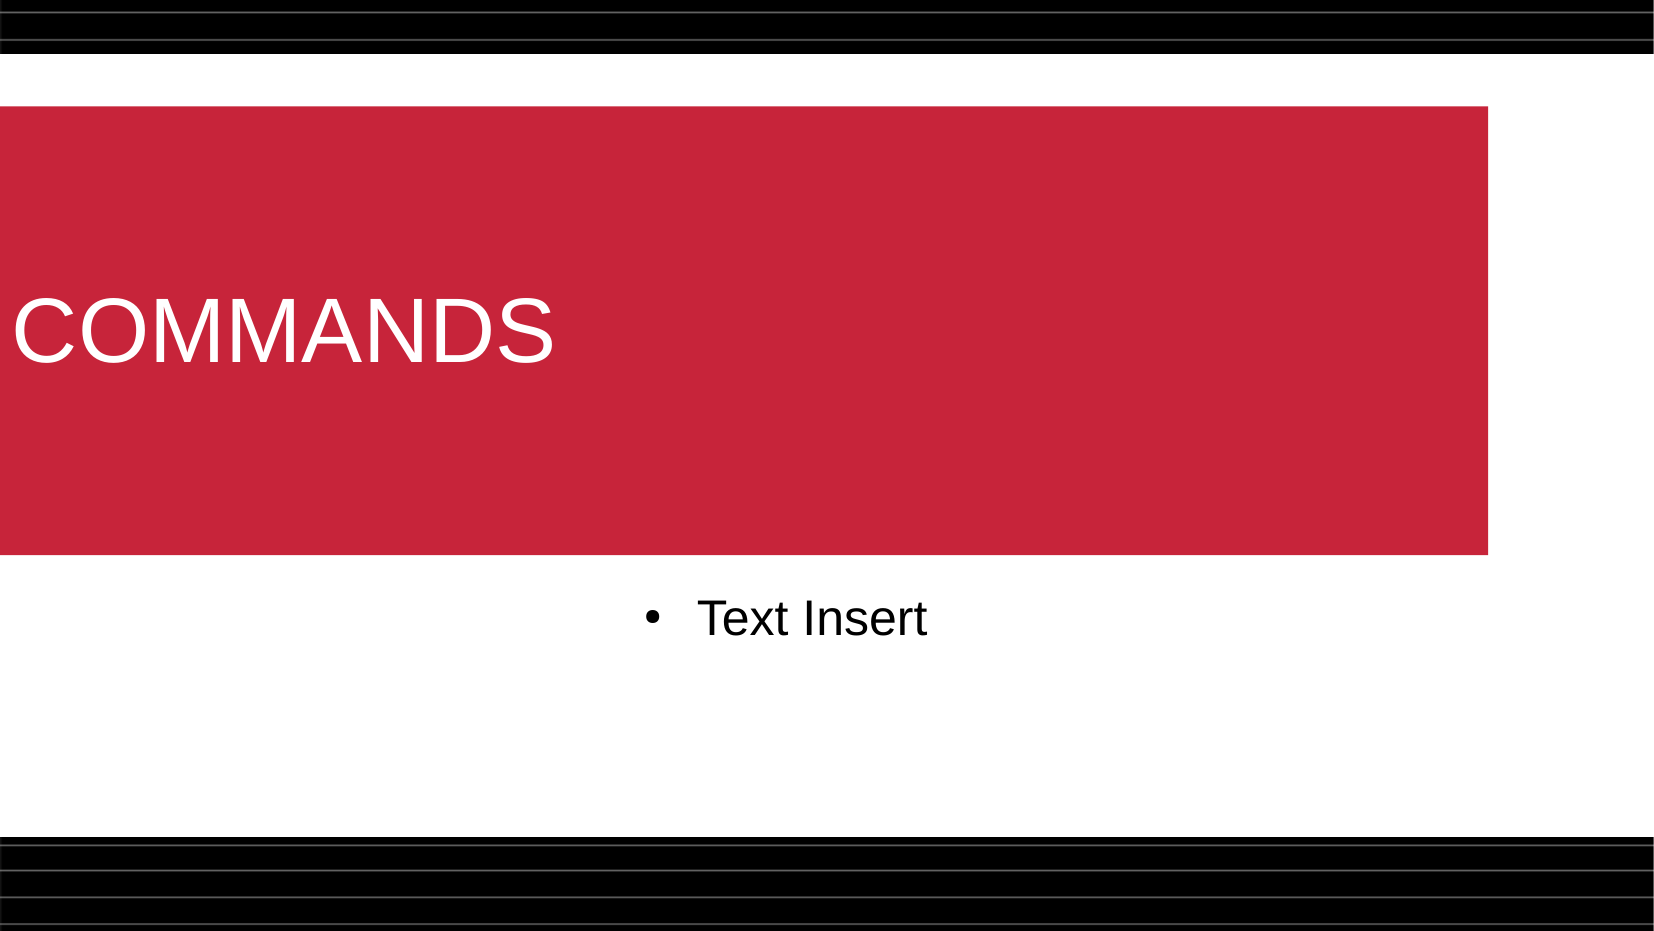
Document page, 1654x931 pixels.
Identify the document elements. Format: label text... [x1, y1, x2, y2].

list Text Insert [625, 590, 1489, 804]
picture [0, 837, 1654, 931]
picture [0, 0, 1654, 54]
title COMMANDS [0, 106, 1489, 556]
